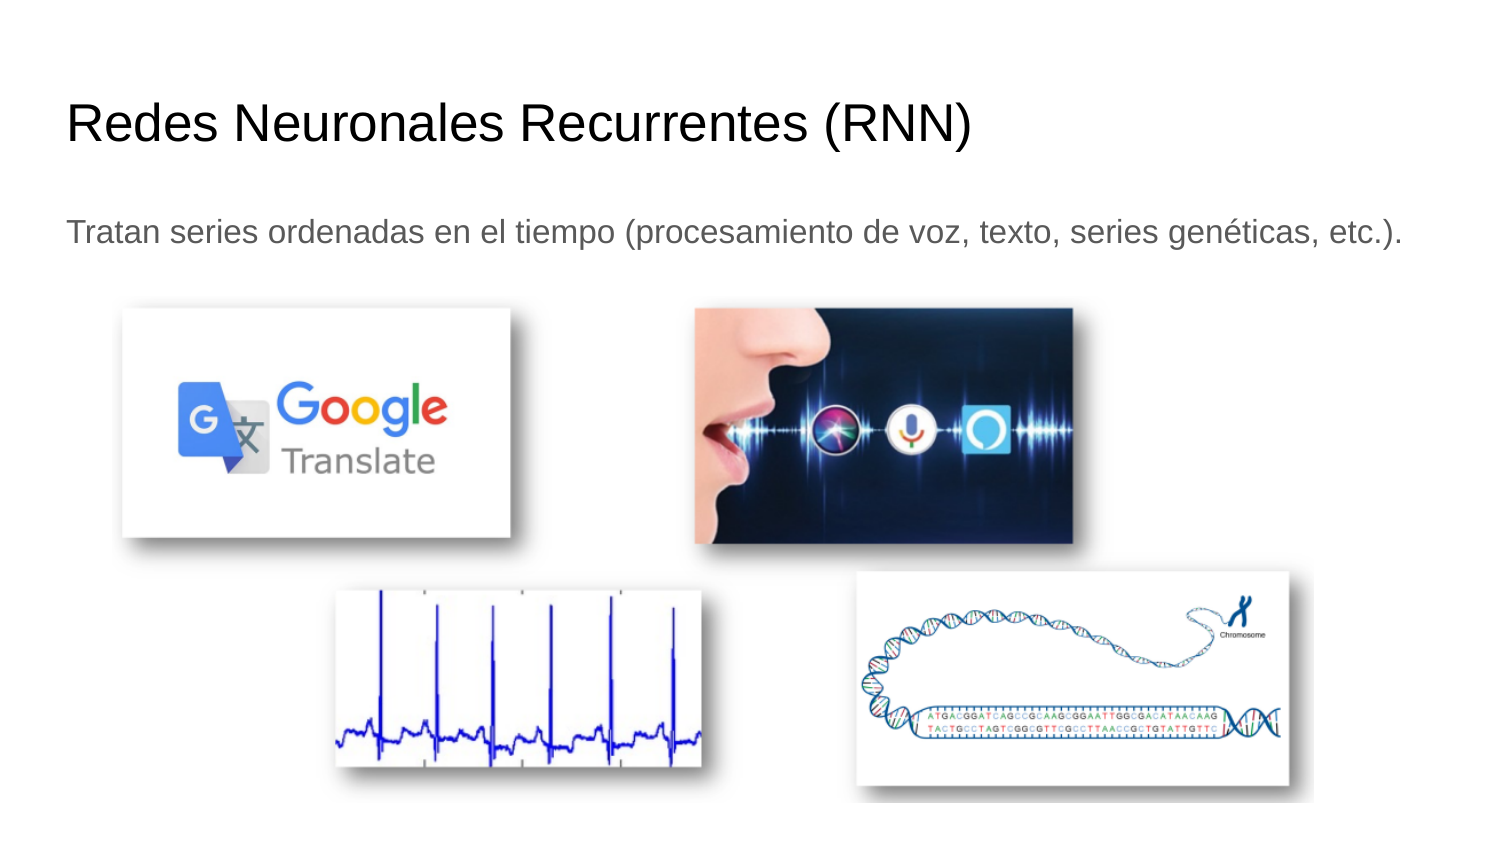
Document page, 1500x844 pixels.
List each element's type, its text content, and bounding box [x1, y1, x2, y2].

title Redes Neuronales Recurrentes (RNN) [51, 72, 1449, 167]
picture [112, 296, 1314, 803]
list Tratan series ordenadas en el tiempo (procesamiento de voz, texto, series genéticas, etc.). [51, 189, 1449, 750]
